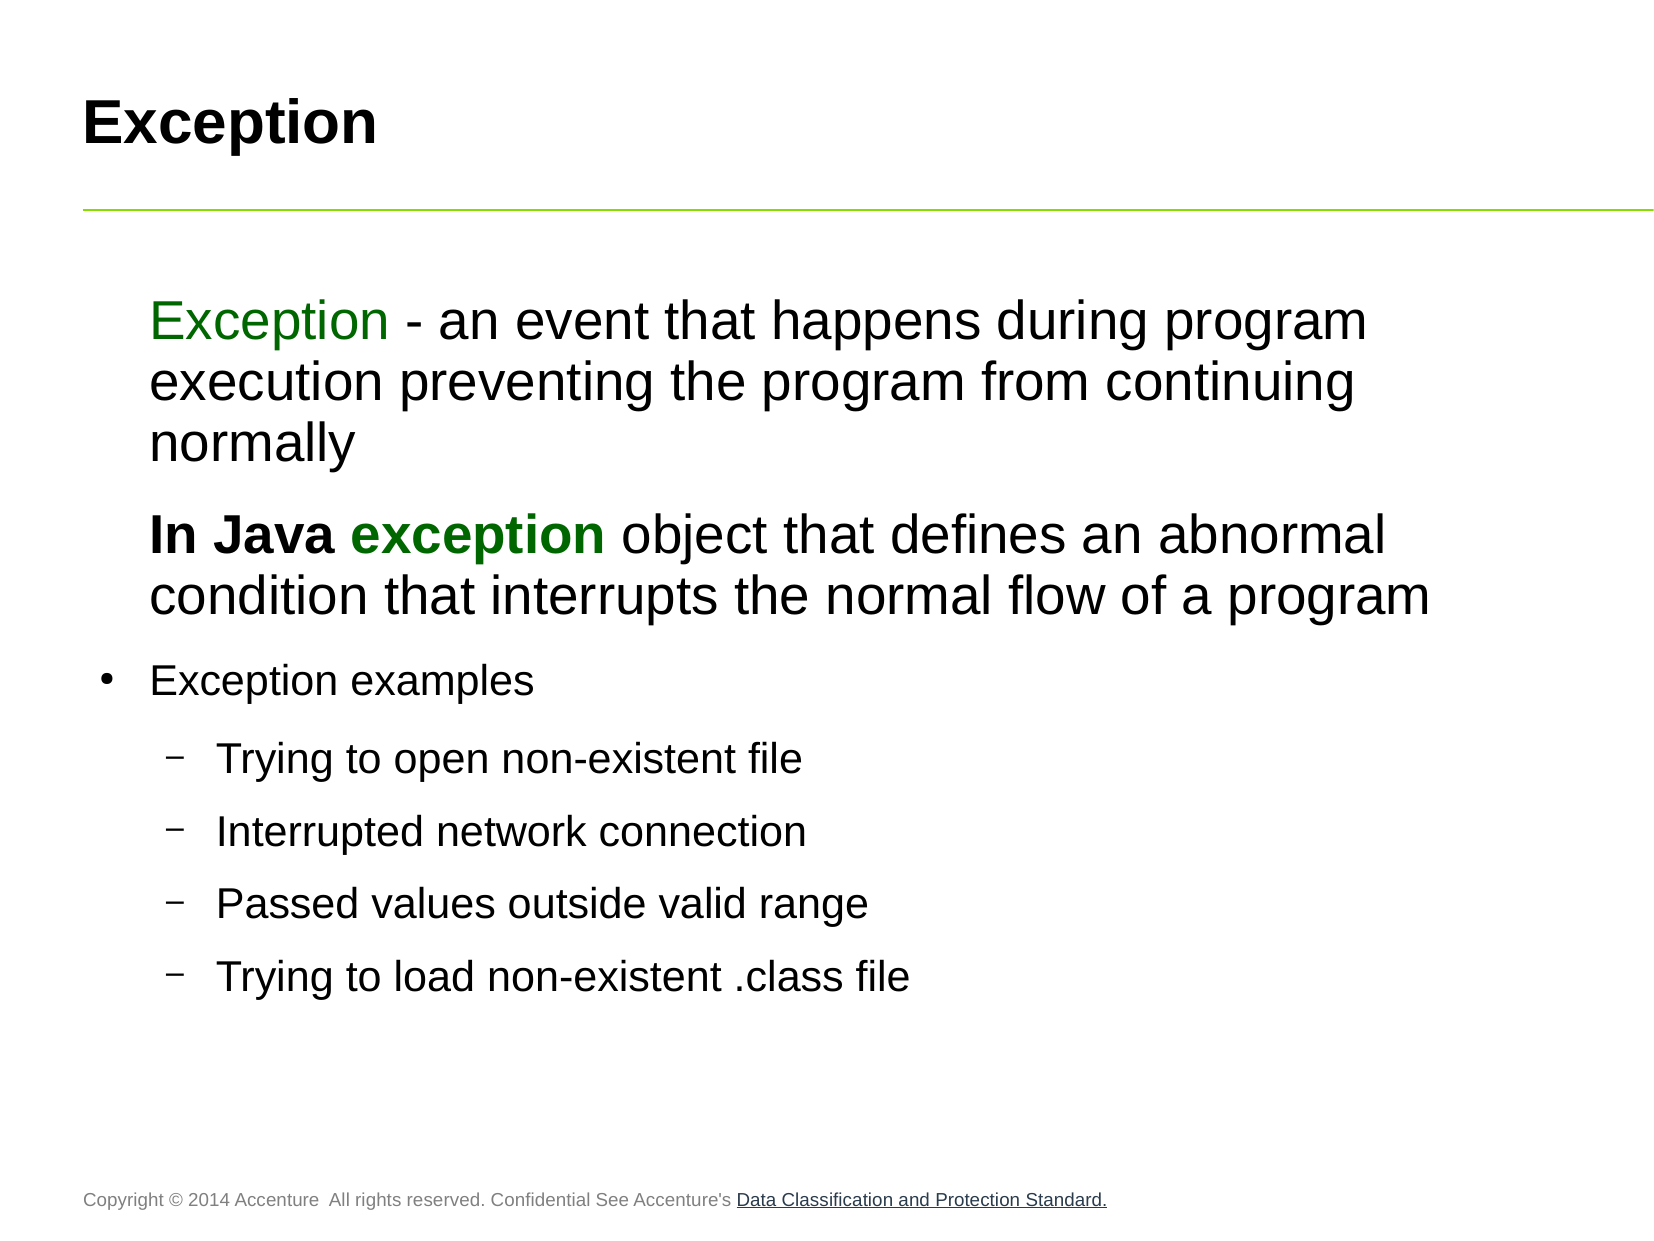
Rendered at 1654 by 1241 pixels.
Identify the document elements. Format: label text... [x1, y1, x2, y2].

list Exception - an event that happens during program execution preventing the program from continuing normally In Java exception object that defines an abnormal condition that interrupts the normal flow of a program Exception examples Trying to open non-existent file Interrupted network connection Passed values outside valid range Trying to load non-existent .class file [82, 290, 1538, 1010]
title Exception [82, 49, 1571, 196]
